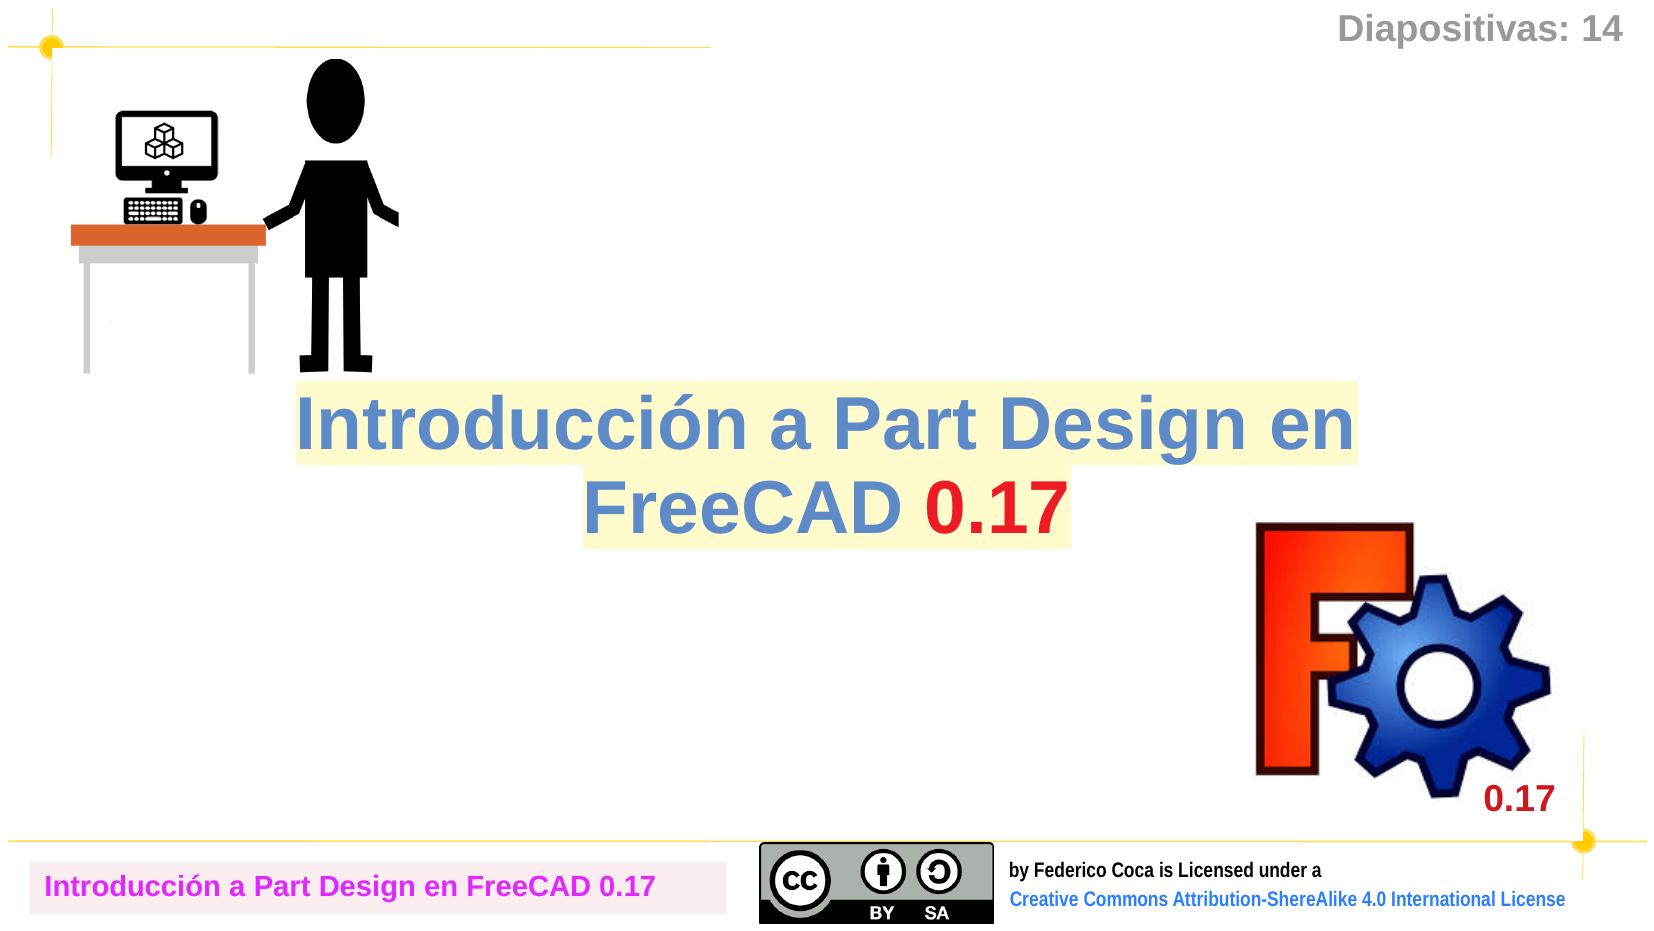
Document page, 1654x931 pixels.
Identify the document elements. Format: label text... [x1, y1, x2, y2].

picture [1240, 496, 1571, 827]
text_box Diapositivas: 14 [1322, 0, 1644, 57]
text_box Introducción a Part Design en FreeCAD 0.17 [29, 862, 727, 915]
picture [70, 59, 399, 374]
text_box Introducción a Part Design en FreeCAD 0.17 [159, 373, 1495, 557]
